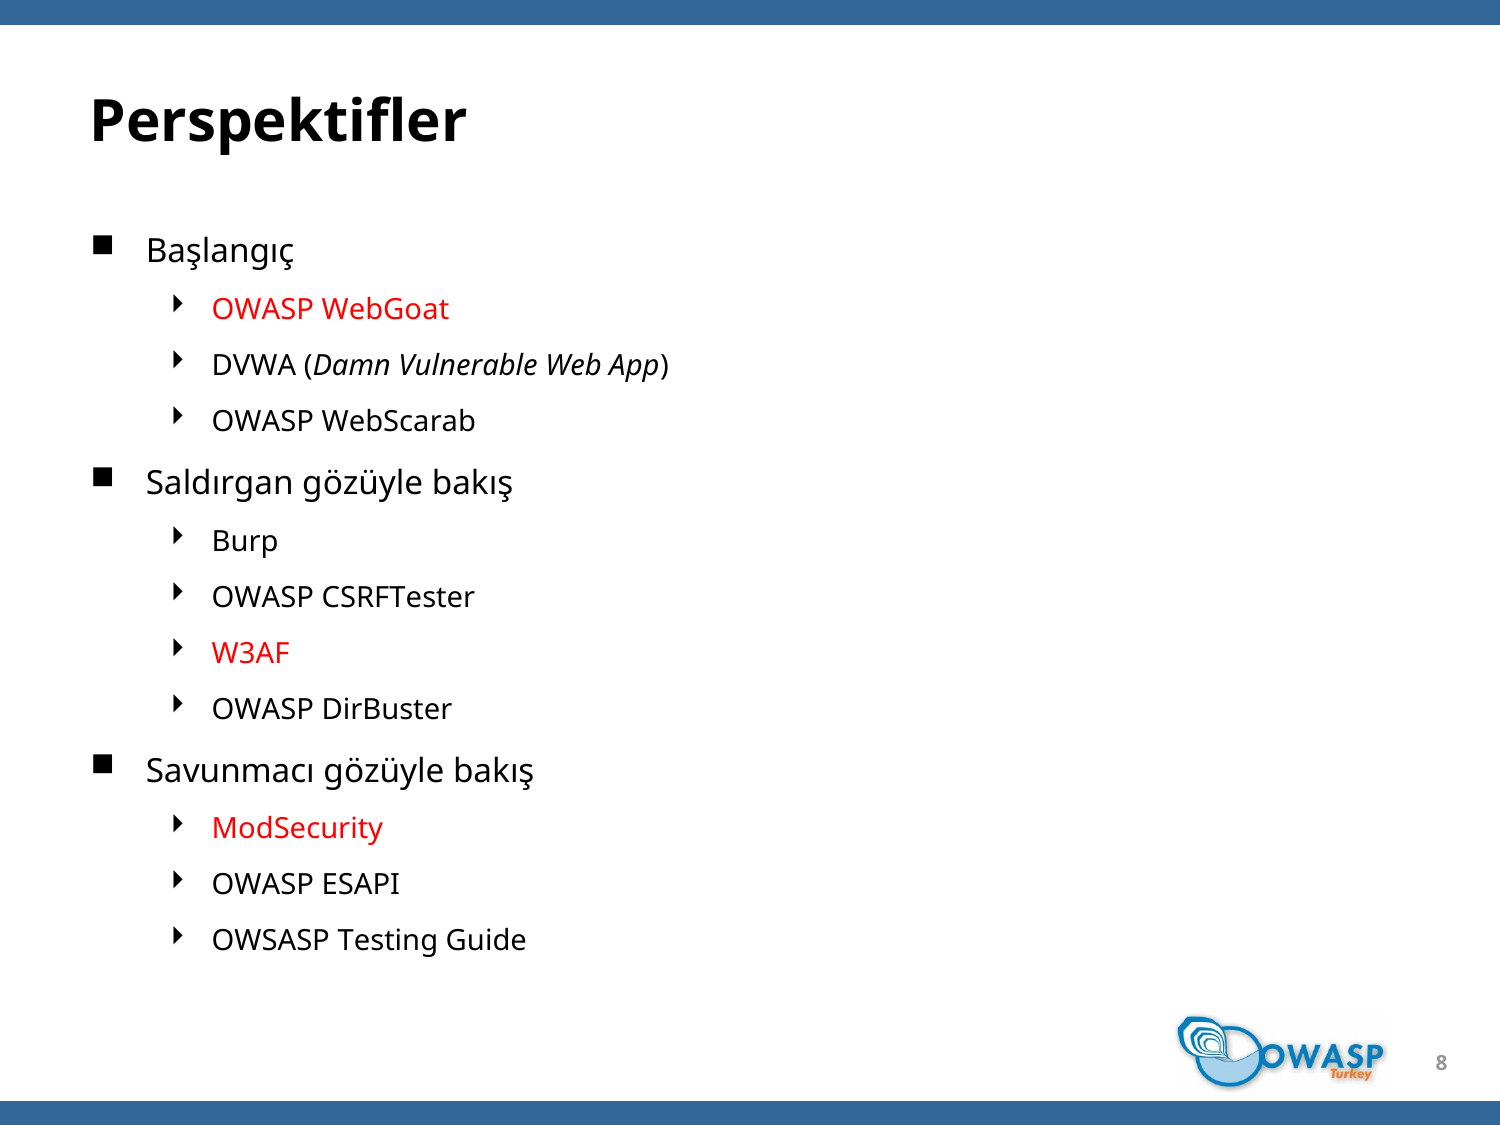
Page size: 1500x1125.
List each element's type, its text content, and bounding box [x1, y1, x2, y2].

picture [1175, 1022, 1388, 1093]
list Başlangıç OWASP WebGoat DVWA (Damn Vulnerable Web App) OWASP WebScarab Saldırgan gözüyle bakış Burp OWASP CSRFTester W3AF OWASP DirBuster Savunmacı gözüyle bakış ModSecurity OWASP ESAPI OWSASP Testing Guide [75, 212, 1426, 1022]
text_box <number> [1408, 1034, 1475, 1082]
title Perspektifler [75, 45, 1426, 176]
